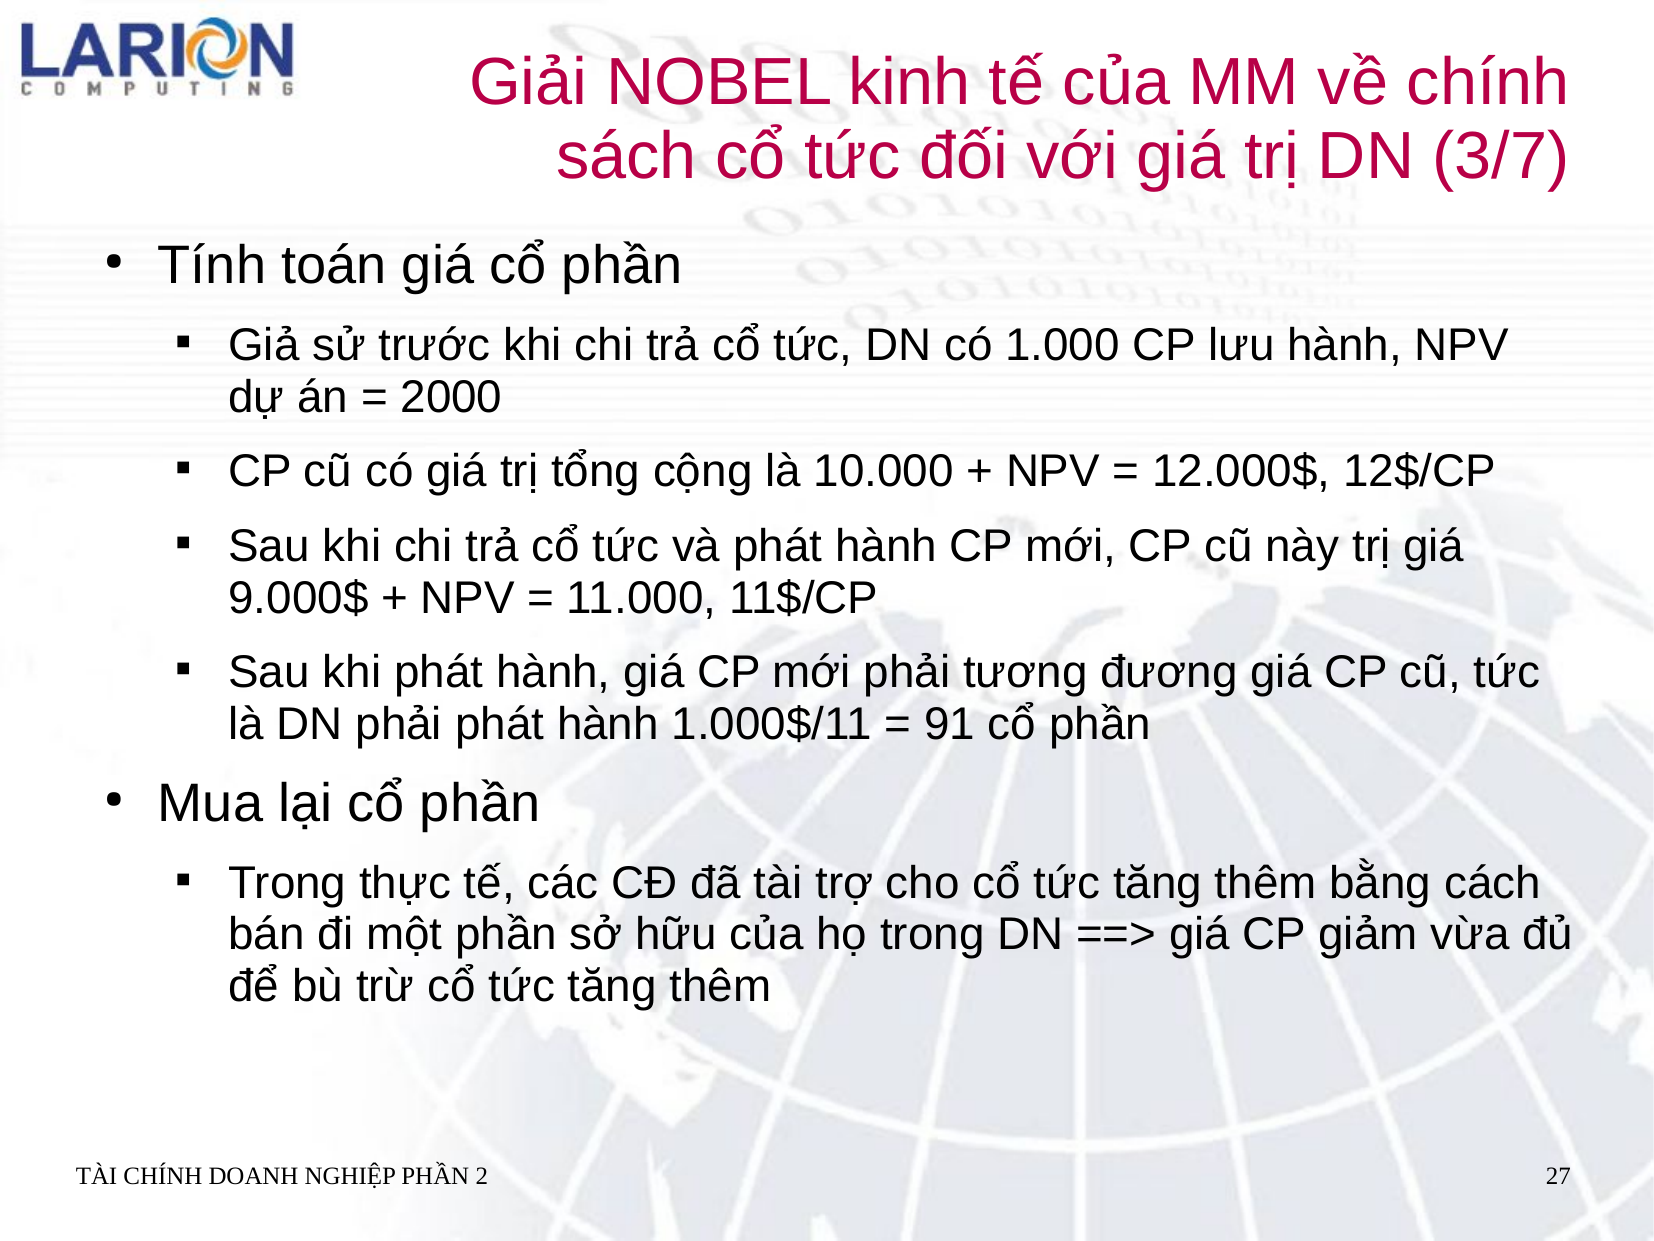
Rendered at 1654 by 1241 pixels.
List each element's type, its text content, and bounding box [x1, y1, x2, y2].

picture [0, 0, 1654, 1241]
list Tính toán giá cổ phần Giả sử trước khi chi trả cổ tức, DN có 1.000 CP lưu hành, NPV dự án = 2000 CP cũ có giá trị tổng cộng là 10.000 + NPV = 12.000$, 12$/CP Sau khi chi trả cổ tức và phát hành CP mới, CP cũ này trị giá 9.000$ + NPV = 11.000, 11$/CP Sau khi phát hành, giá CP mới phải tương đương giá CP cũ, tức là DN phải phát hành 1.000$/11 = 91 cổ phần Mua lại cổ phần Trong thực tế, các CĐ đã tài trợ cho cổ tức tăng thêm bằng cách bán đi một phần sở hữu của họ trong DN ==> giá CP giảm vừa đủ để bù trừ cổ tức tăng thêm [86, 234, 1576, 1039]
title Giải NOBEL kinh tế của MM về chính sách cổ tức đối với giá trị DN (3/7) [300, 43, 1571, 194]
